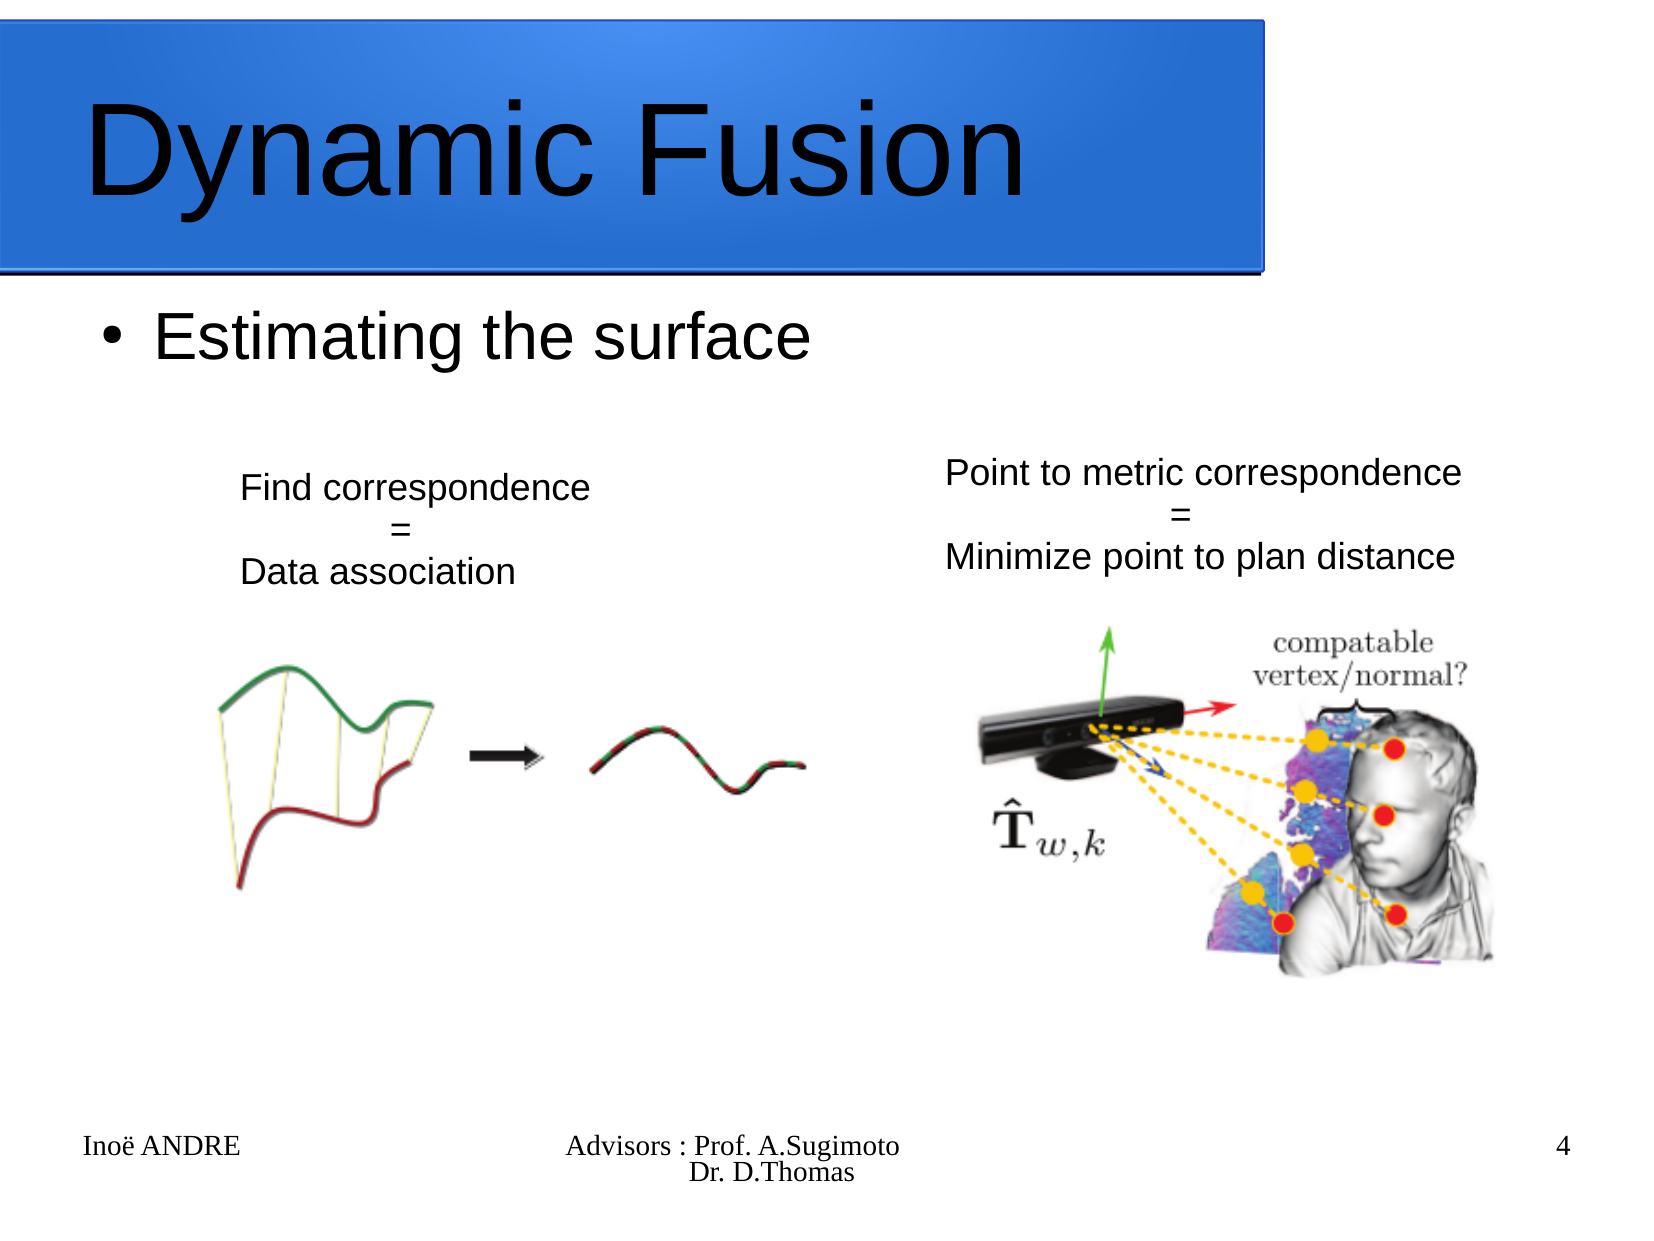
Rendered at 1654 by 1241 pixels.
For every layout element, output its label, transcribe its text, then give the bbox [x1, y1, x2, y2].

text_box Find correspondence = Data association [225, 459, 631, 601]
picture [930, 625, 1530, 991]
picture [96, 630, 895, 916]
text_box Point to metric correspondence = Minimize point to plan distance [930, 444, 1606, 586]
title Dynamic Fusion [82, 47, 1235, 252]
list Estimating the surface [82, 299, 1571, 1019]
